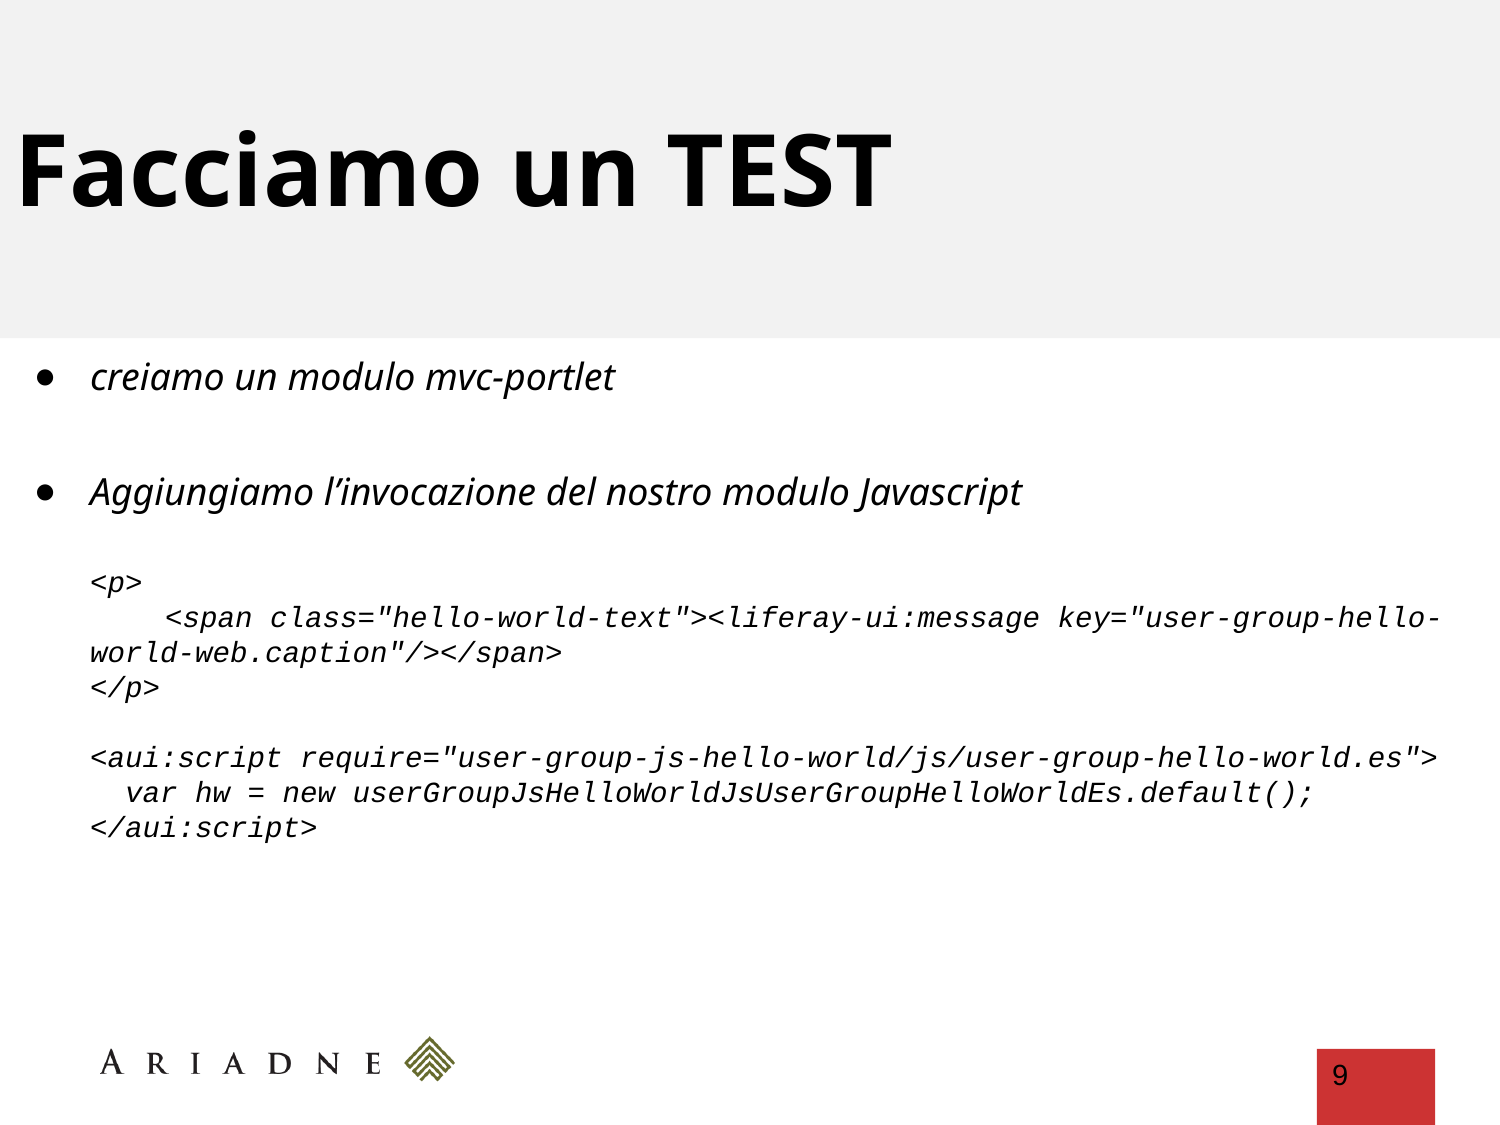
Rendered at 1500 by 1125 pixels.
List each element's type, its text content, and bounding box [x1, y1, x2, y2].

slide_number <number> [1316, 1048, 1436, 1125]
subtitle creiamo un modulo mvc-portlet Aggiungiamo l’invocazione del nostro modulo Javascript <p> <span class="hello-world-text"><liferay-ui:message key="user-group-hello-world-web.caption"/></span> </p> <aui:script require="user-group-js-hello-world/js/user-group-hello-world.es"> var hw = new userGroupJsHelloWorldJsUserGroupHelloWorldEs.default(); </aui:script> [0, 338, 1492, 1002]
title Facciamo un TEST [0, 0, 1500, 339]
picture [100, 1036, 455, 1083]
